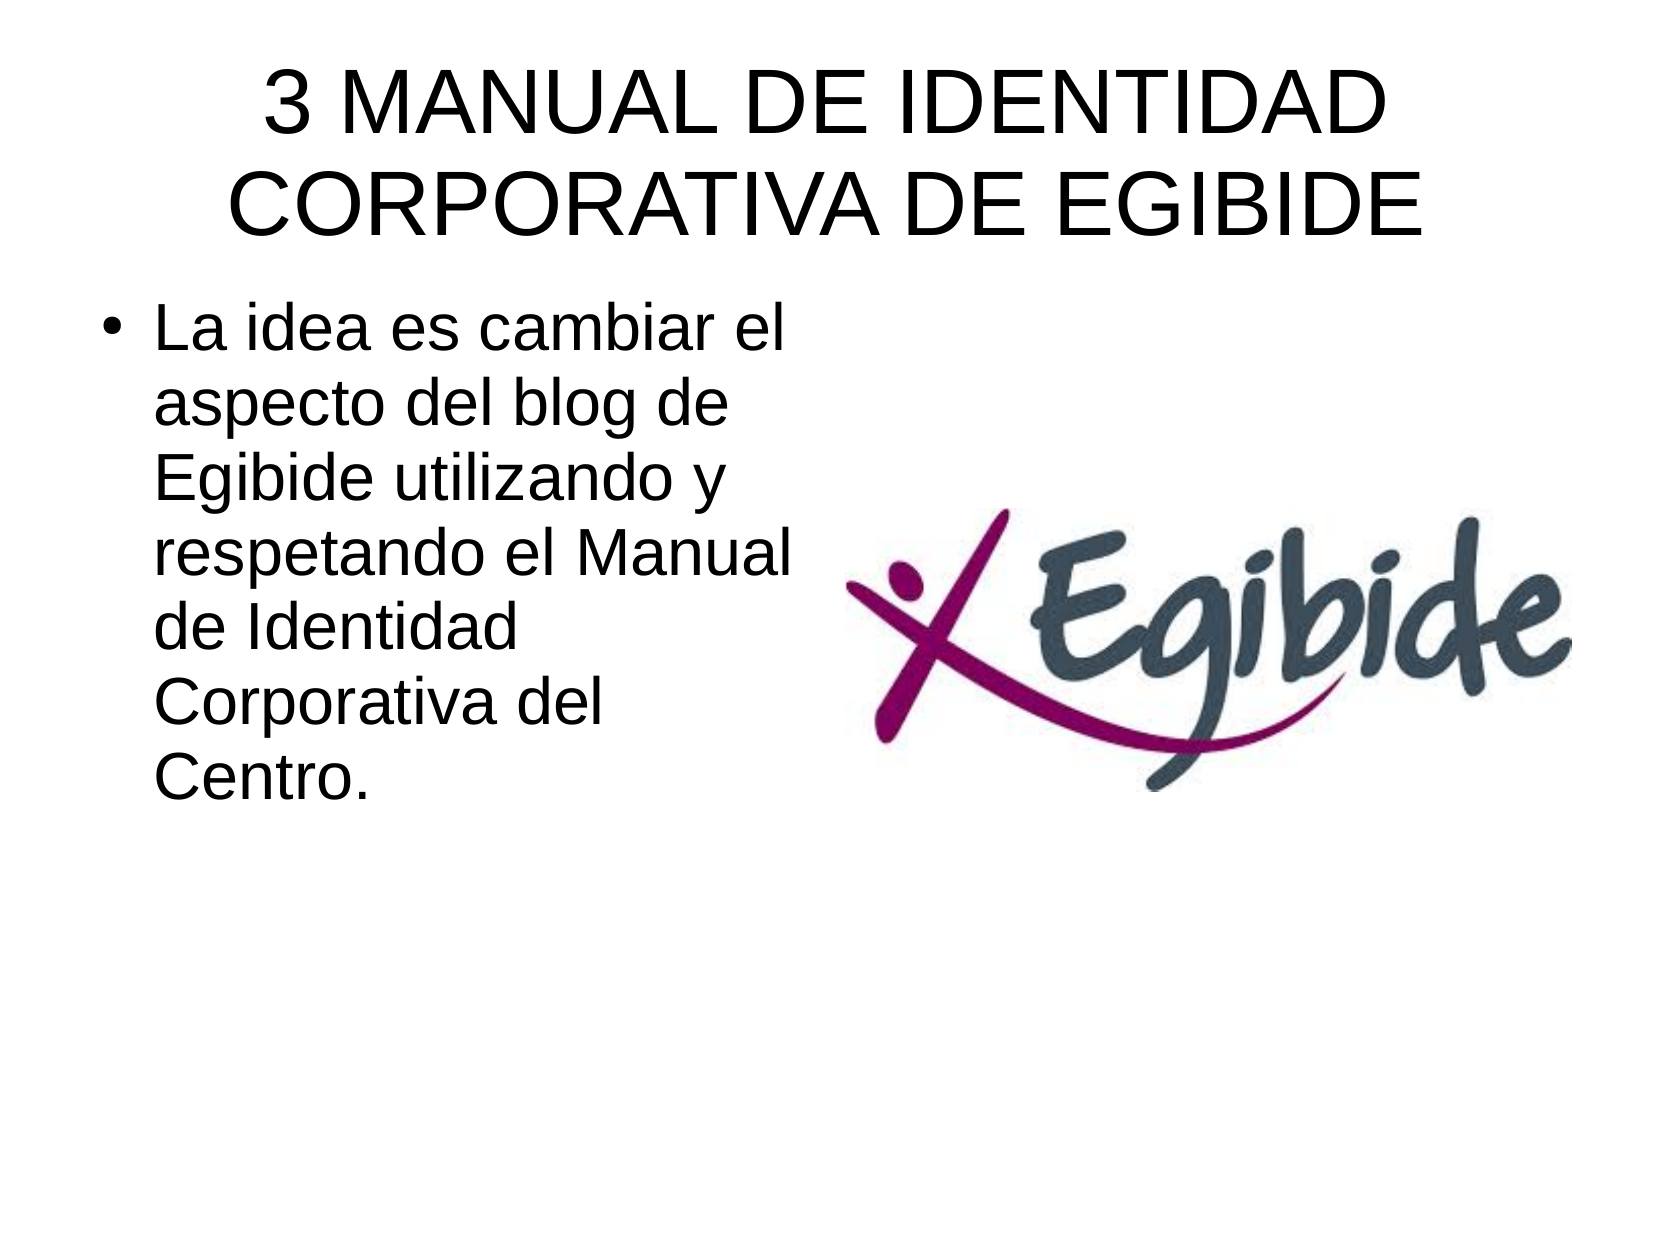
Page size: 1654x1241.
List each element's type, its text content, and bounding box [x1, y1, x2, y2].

title 3 MANUAL DE IDENTIDAD CORPORATIVA DE EGIBIDE [82, 49, 1571, 257]
list La idea es cambiar el aspecto del blog de Egibide utilizando y respetando el Manual de Identidad Corporativa del Centro. [82, 290, 809, 1010]
picture [845, 508, 1572, 792]
